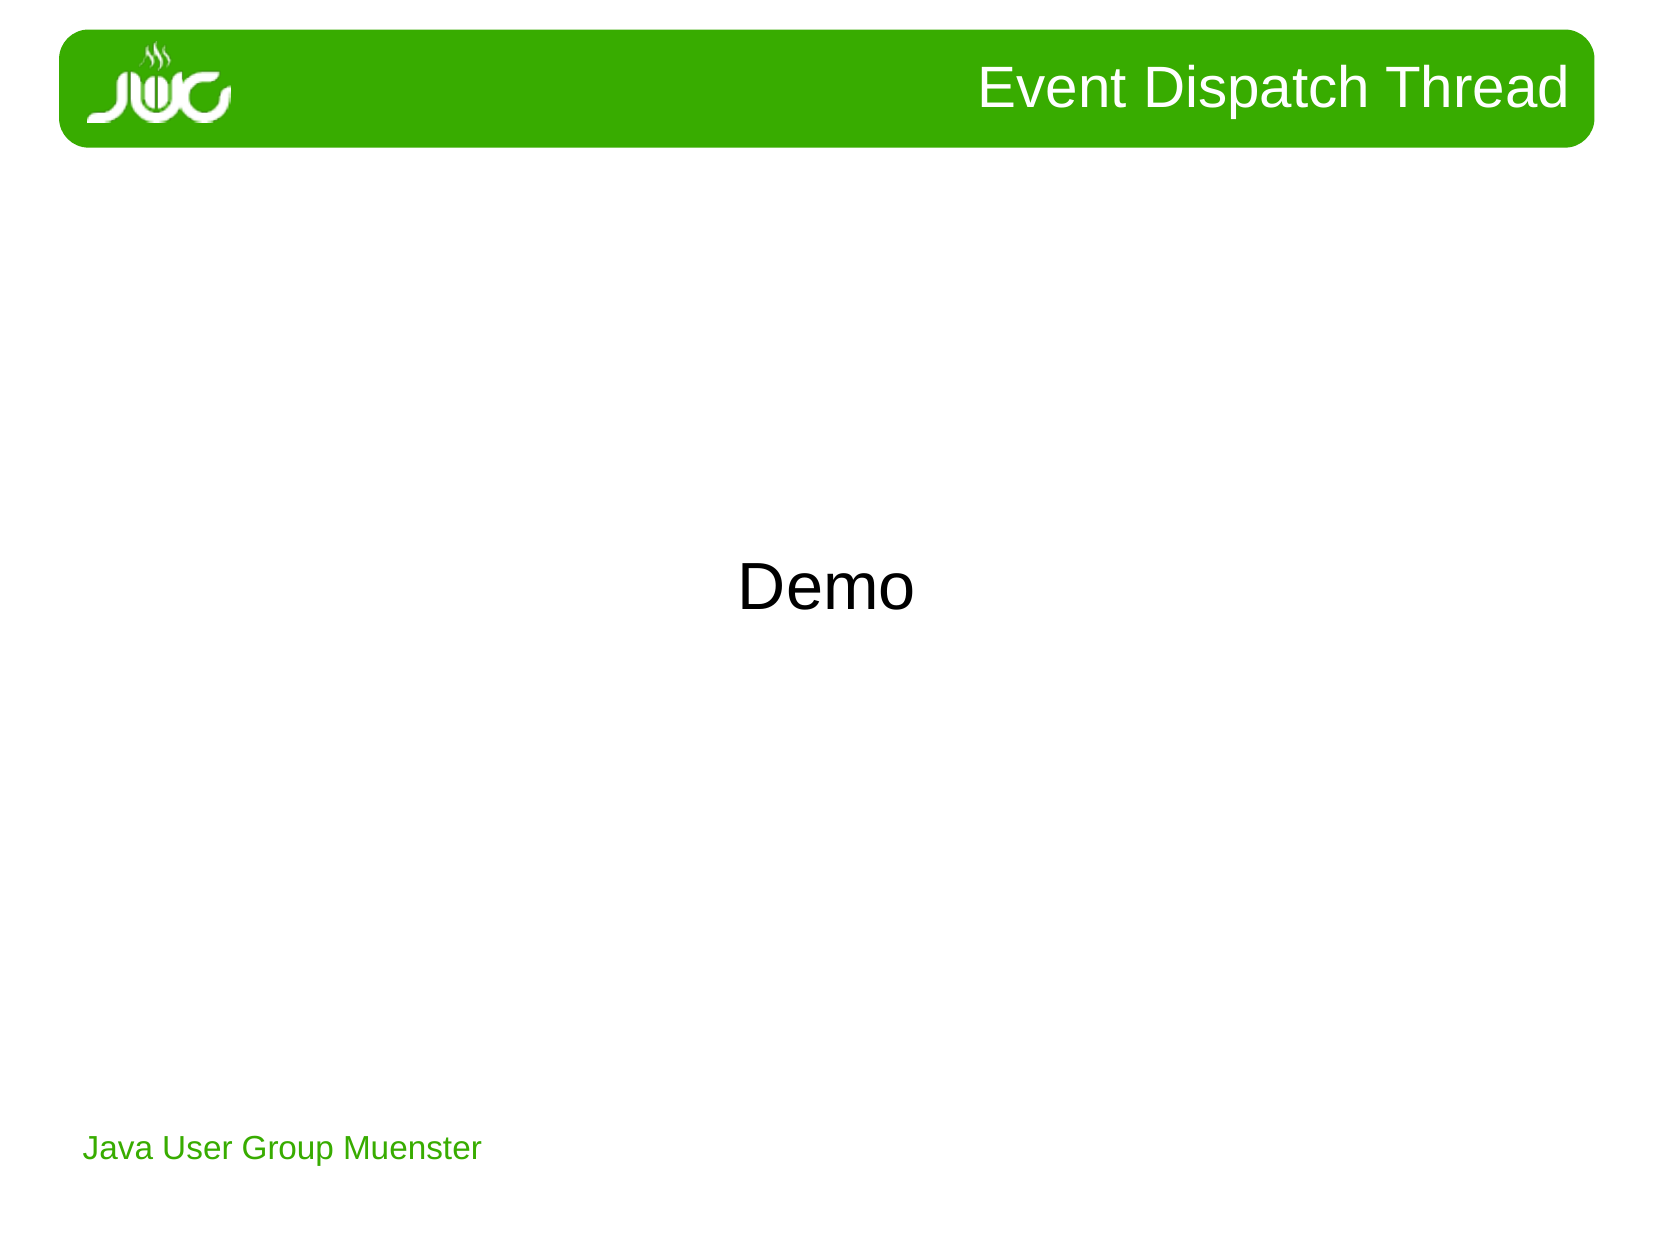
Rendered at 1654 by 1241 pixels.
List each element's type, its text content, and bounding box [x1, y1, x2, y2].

picture [87, 41, 231, 119]
subtitle Demo [82, 119, 1571, 1054]
title Event Dispatch Thread [265, 0, 1571, 119]
